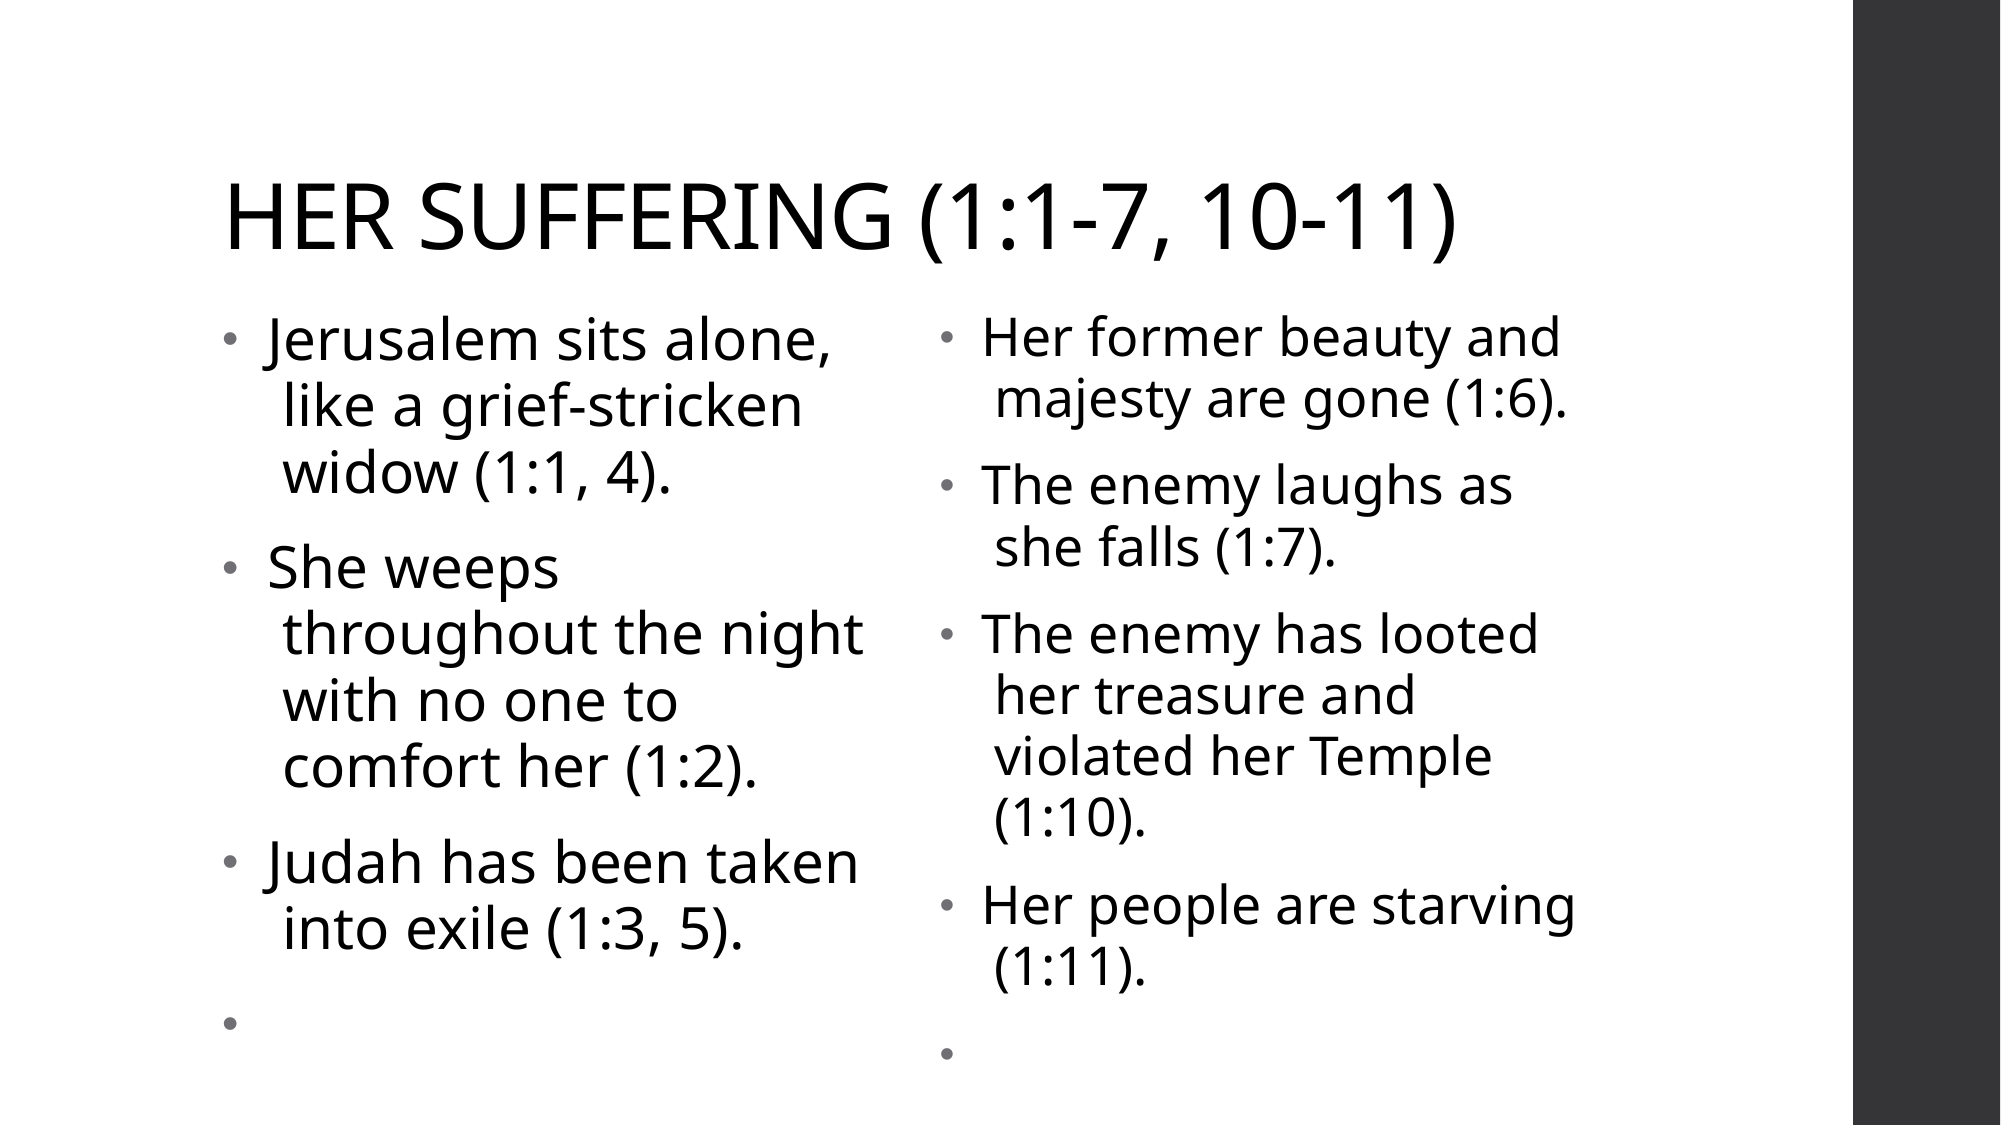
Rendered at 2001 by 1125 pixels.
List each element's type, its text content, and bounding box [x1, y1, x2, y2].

title HER SUFFERING (1:1-7, 10-11) [206, 60, 1797, 278]
list Her former beauty and majesty are gone (1:6). The enemy laughs as she falls (1:7). The enemy has looted her treasure and violated her Temple (1:10). Her people are starving (1:11). [924, 299, 1617, 1014]
list Jerusalem sits alone, like a grief-stricken widow (1:1, 4). She weeps throughout the night with no one to comfort her (1:2). Judah has been taken into exile (1:3, 5). [207, 299, 900, 1014]
